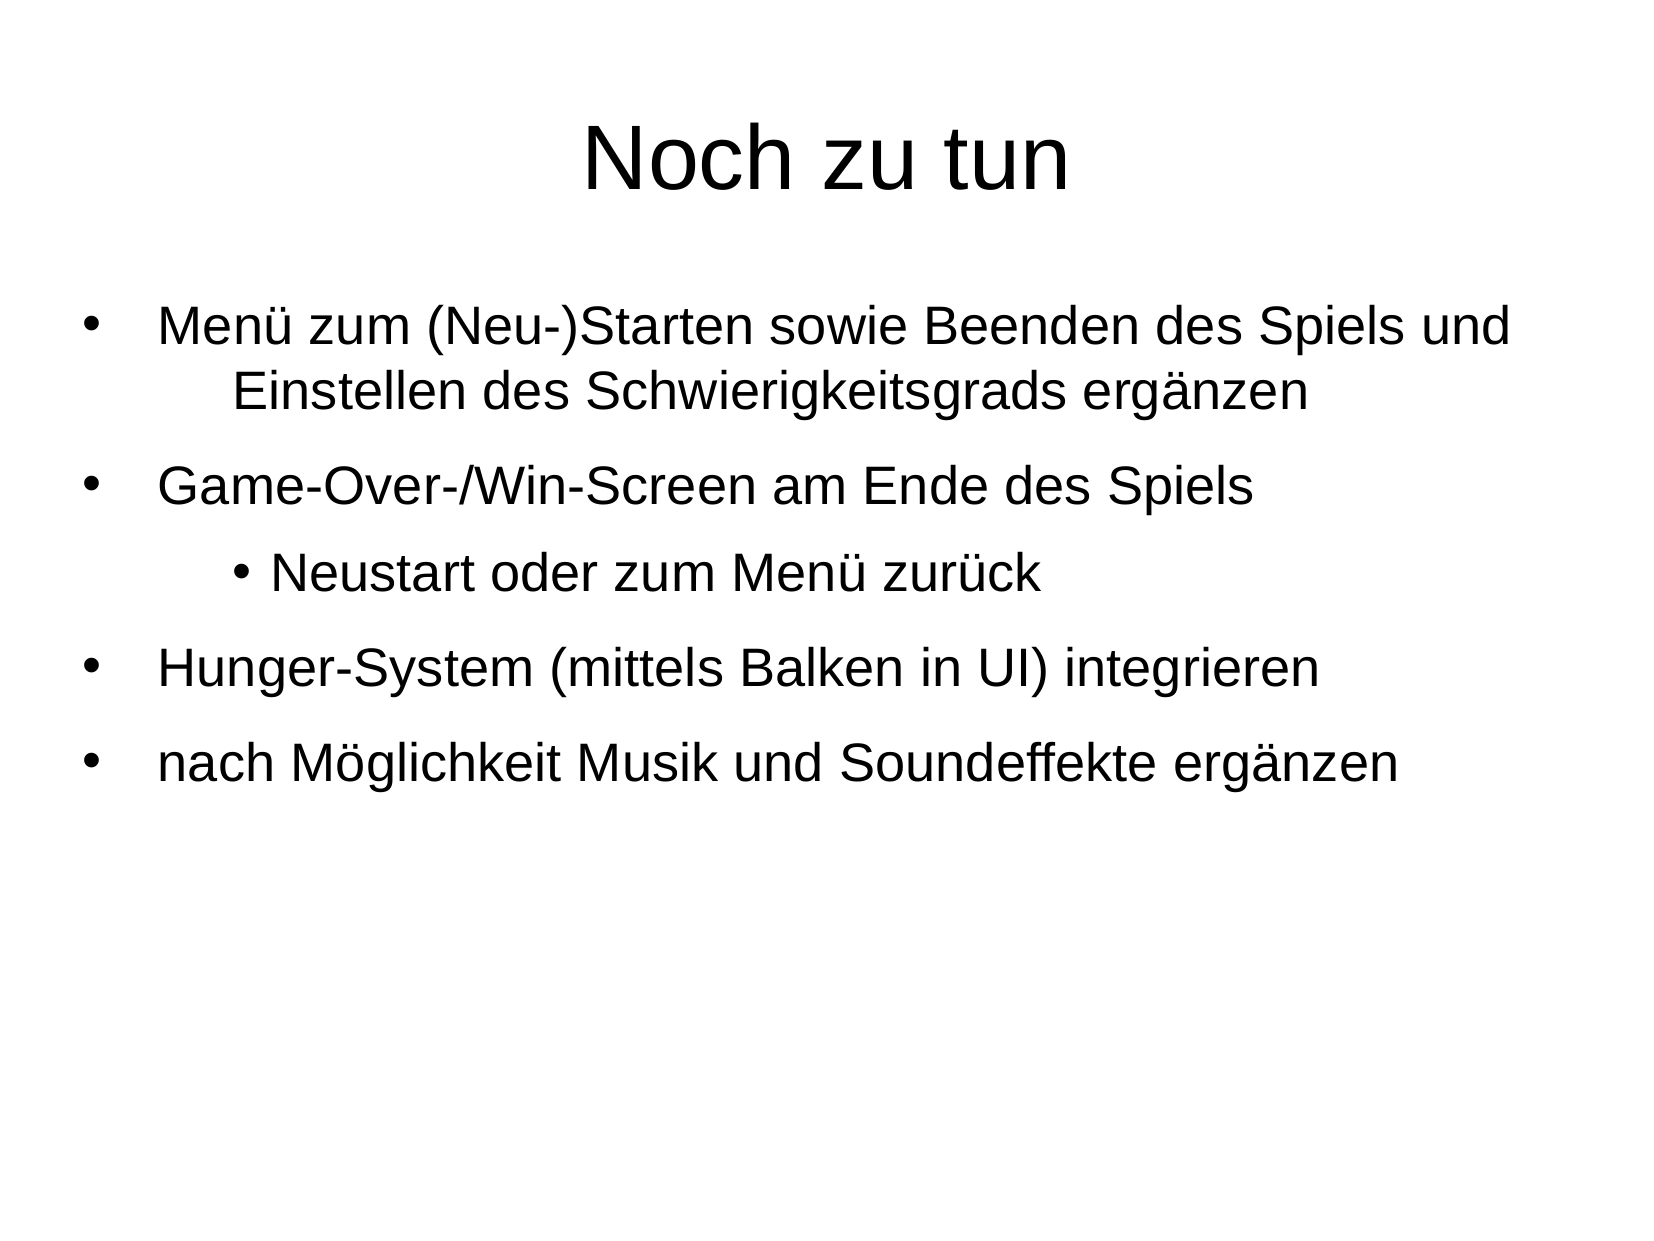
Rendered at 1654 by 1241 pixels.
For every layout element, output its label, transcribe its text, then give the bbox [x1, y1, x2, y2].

title Noch zu tun [82, 49, 1571, 257]
list Menü zum (Neu-)Starten sowie Beenden des Spiels und Einstellen des Schwierigkeitsgrads ergänzen Game-Over-/Win-Screen am Ende des Spiels Neustart oder zum Menü zurück Hunger-System (mittels Balken in UI) integrieren nach Möglichkeit Musik und Soundeffekte ergänzen [82, 290, 1571, 1109]
